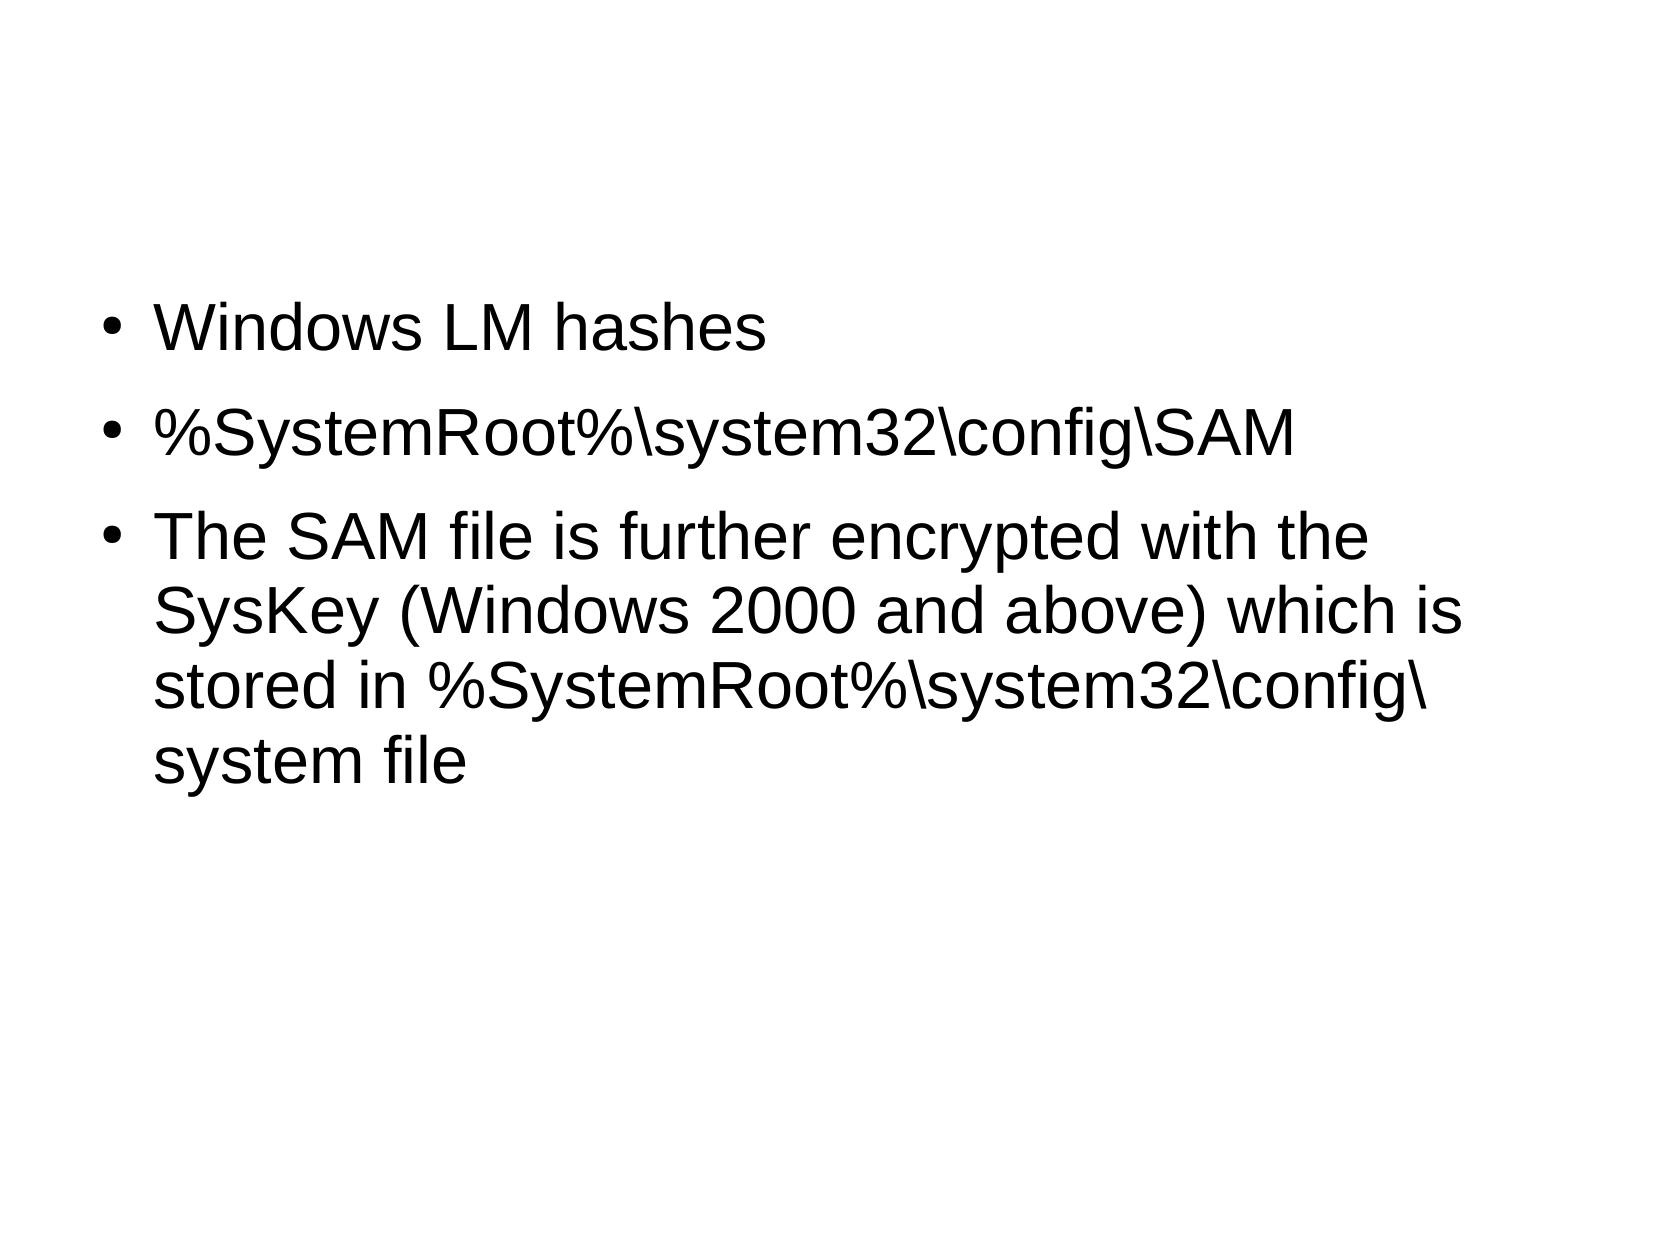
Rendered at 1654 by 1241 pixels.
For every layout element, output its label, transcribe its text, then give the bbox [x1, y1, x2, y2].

list Windows LM hashes %SystemRoot%\system32\config\SAM The SAM file is further encrypted with the SysKey (Windows 2000 and above) which is stored in %SystemRoot%\system32\config\system file [82, 290, 1571, 1010]
